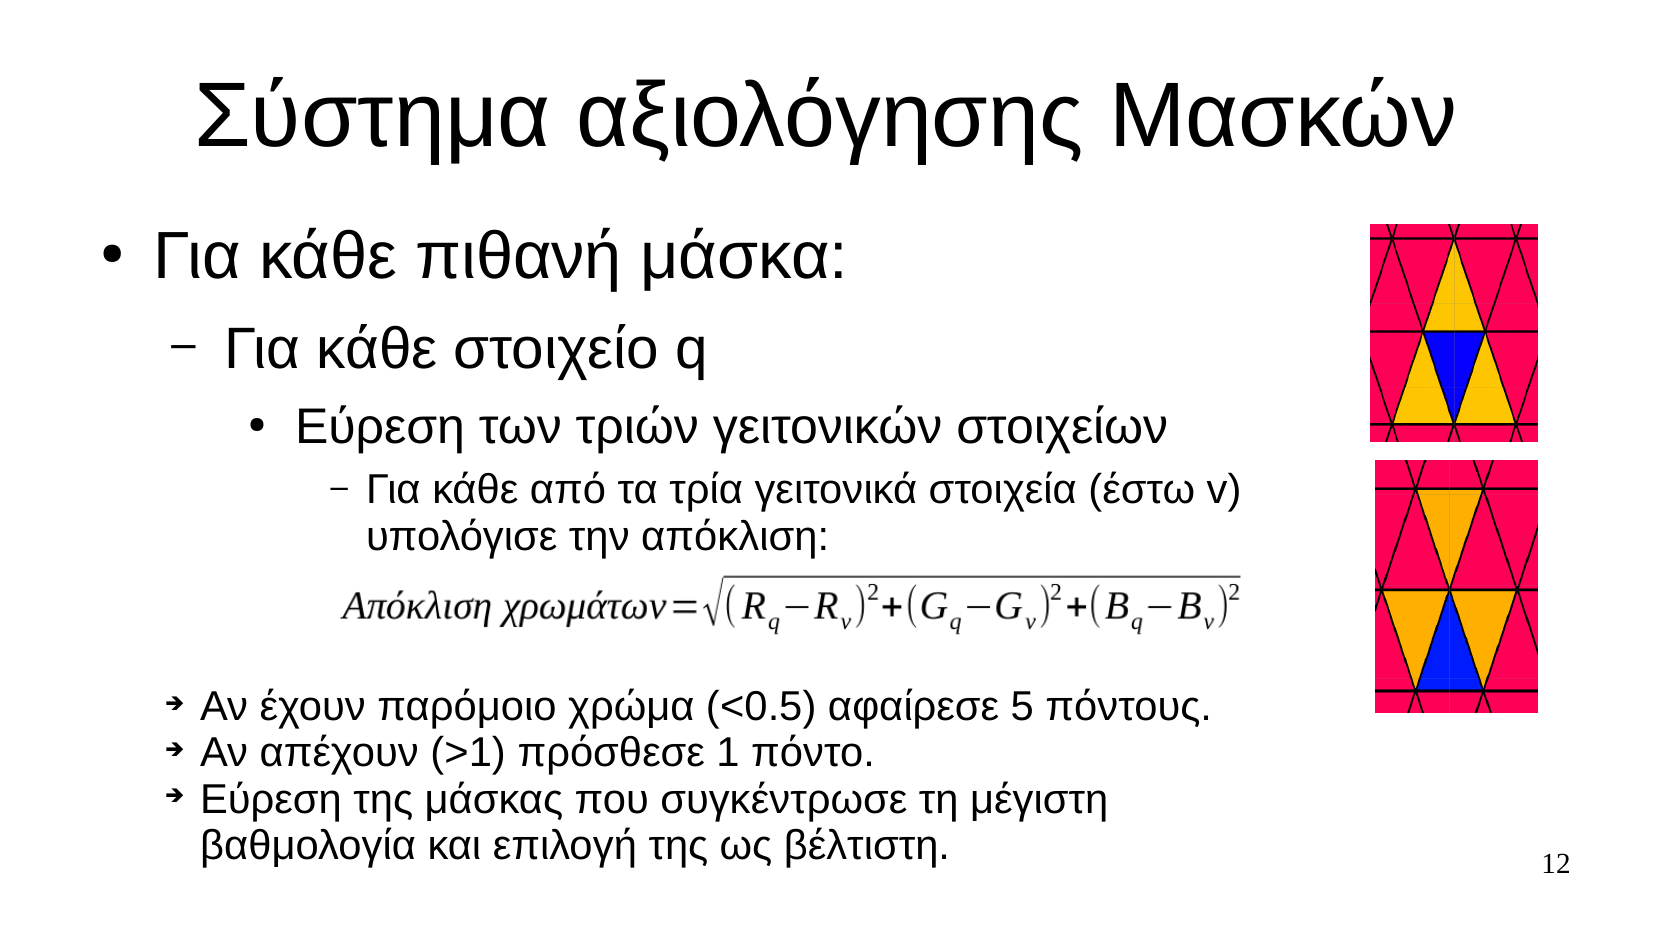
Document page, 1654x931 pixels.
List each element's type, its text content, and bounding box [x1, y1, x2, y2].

picture [1375, 460, 1538, 713]
list Για κάθε πιθανή μάσκα: Για κάθε στοιχείο q Εύρεση των τριών γειτονικών στοιχείων Για κάθε από τα τρία γειτονικά στοιχεία (έστω v) υπολόγισε την απόκλιση: [82, 217, 1276, 601]
text_box Αν έχουν παρόμοιο χρώμα (<0.5) αφαίρεσε 5 πόντους. Αν απέχουν (>1) πρόσθεσε 1 πόντο. Εύρεση της μάσκας που συγκέντρωσε τη μέγιστη βαθμολογία και επιλογή της ως βέλτιστη. [150, 675, 1313, 905]
picture [317, 562, 1276, 650]
picture [1370, 224, 1538, 442]
title Σύστημα αξιολόγησης Μασκών [82, 37, 1571, 193]
